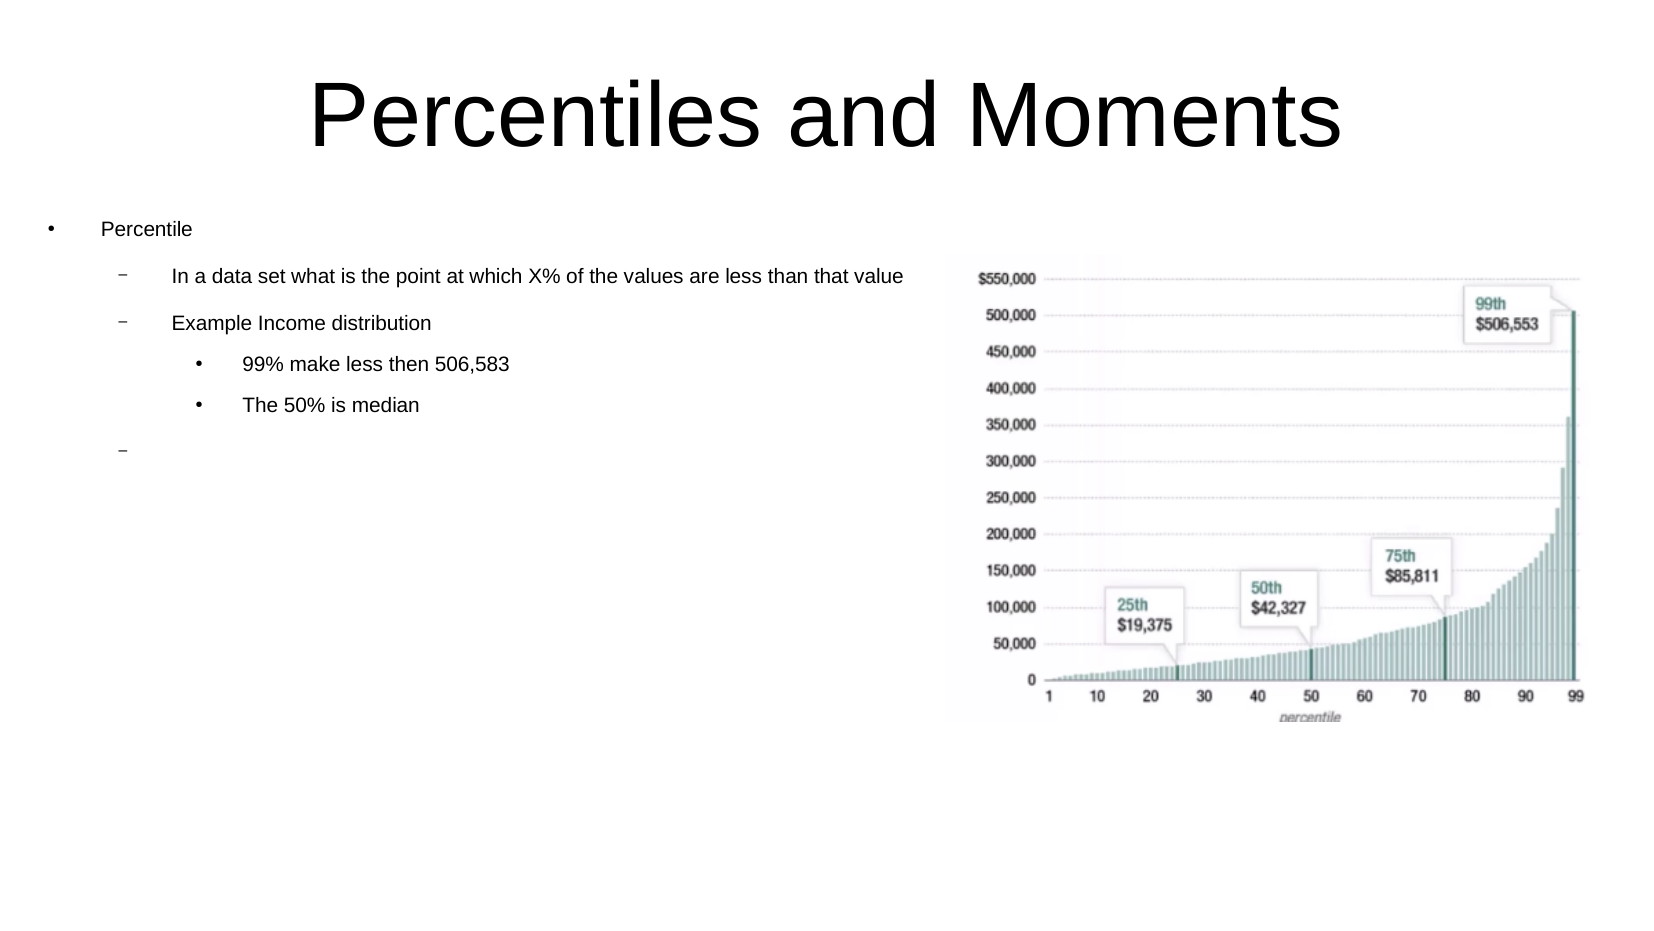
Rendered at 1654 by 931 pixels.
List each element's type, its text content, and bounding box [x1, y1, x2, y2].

picture [945, 254, 1612, 722]
title Percentiles and Moments [82, 37, 1571, 193]
list Percentile In a data set what is the point at which X% of the values are less than that value Example Income distribution 99% make less then 506,583 The 50% is median [30, 217, 1571, 901]
